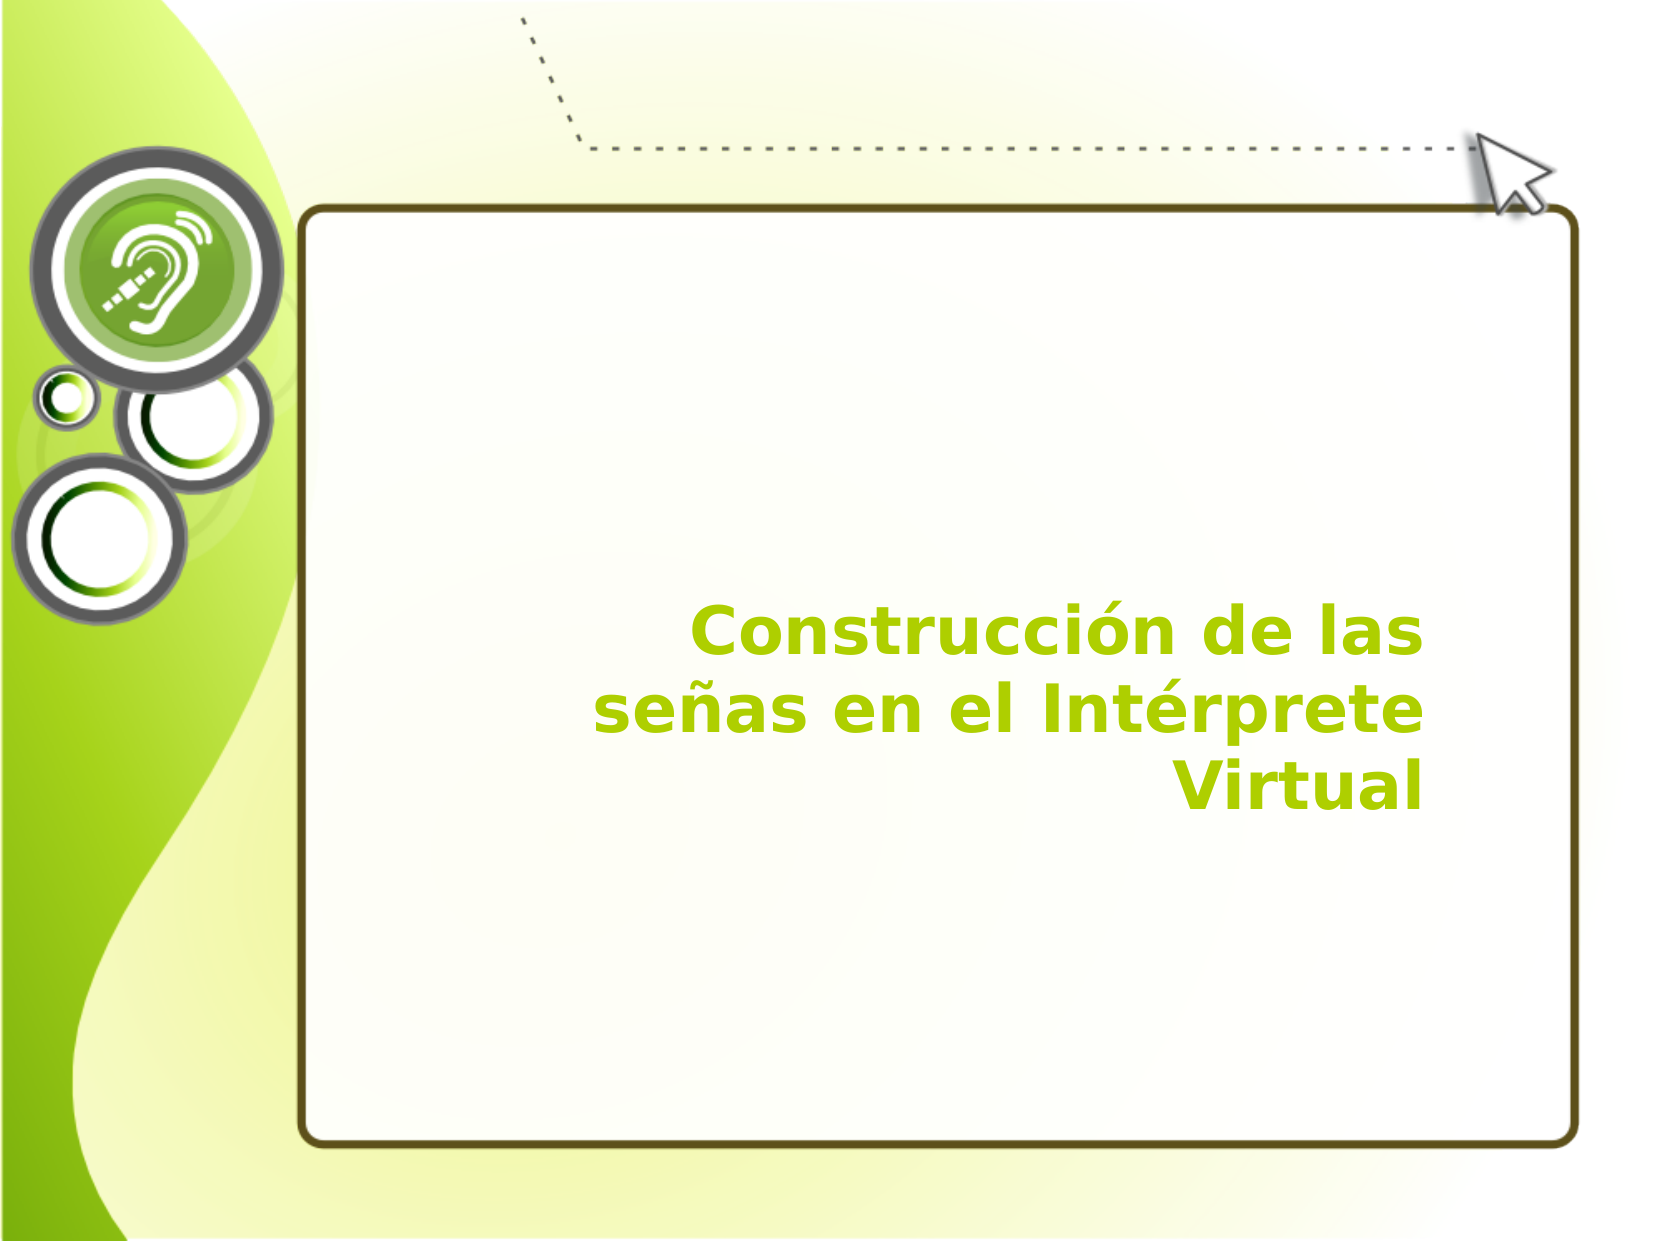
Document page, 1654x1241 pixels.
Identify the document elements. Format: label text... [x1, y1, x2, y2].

picture [0, 0, 1654, 1241]
text_box Construcción de las señas en el Intérprete Virtual [496, 584, 1441, 833]
